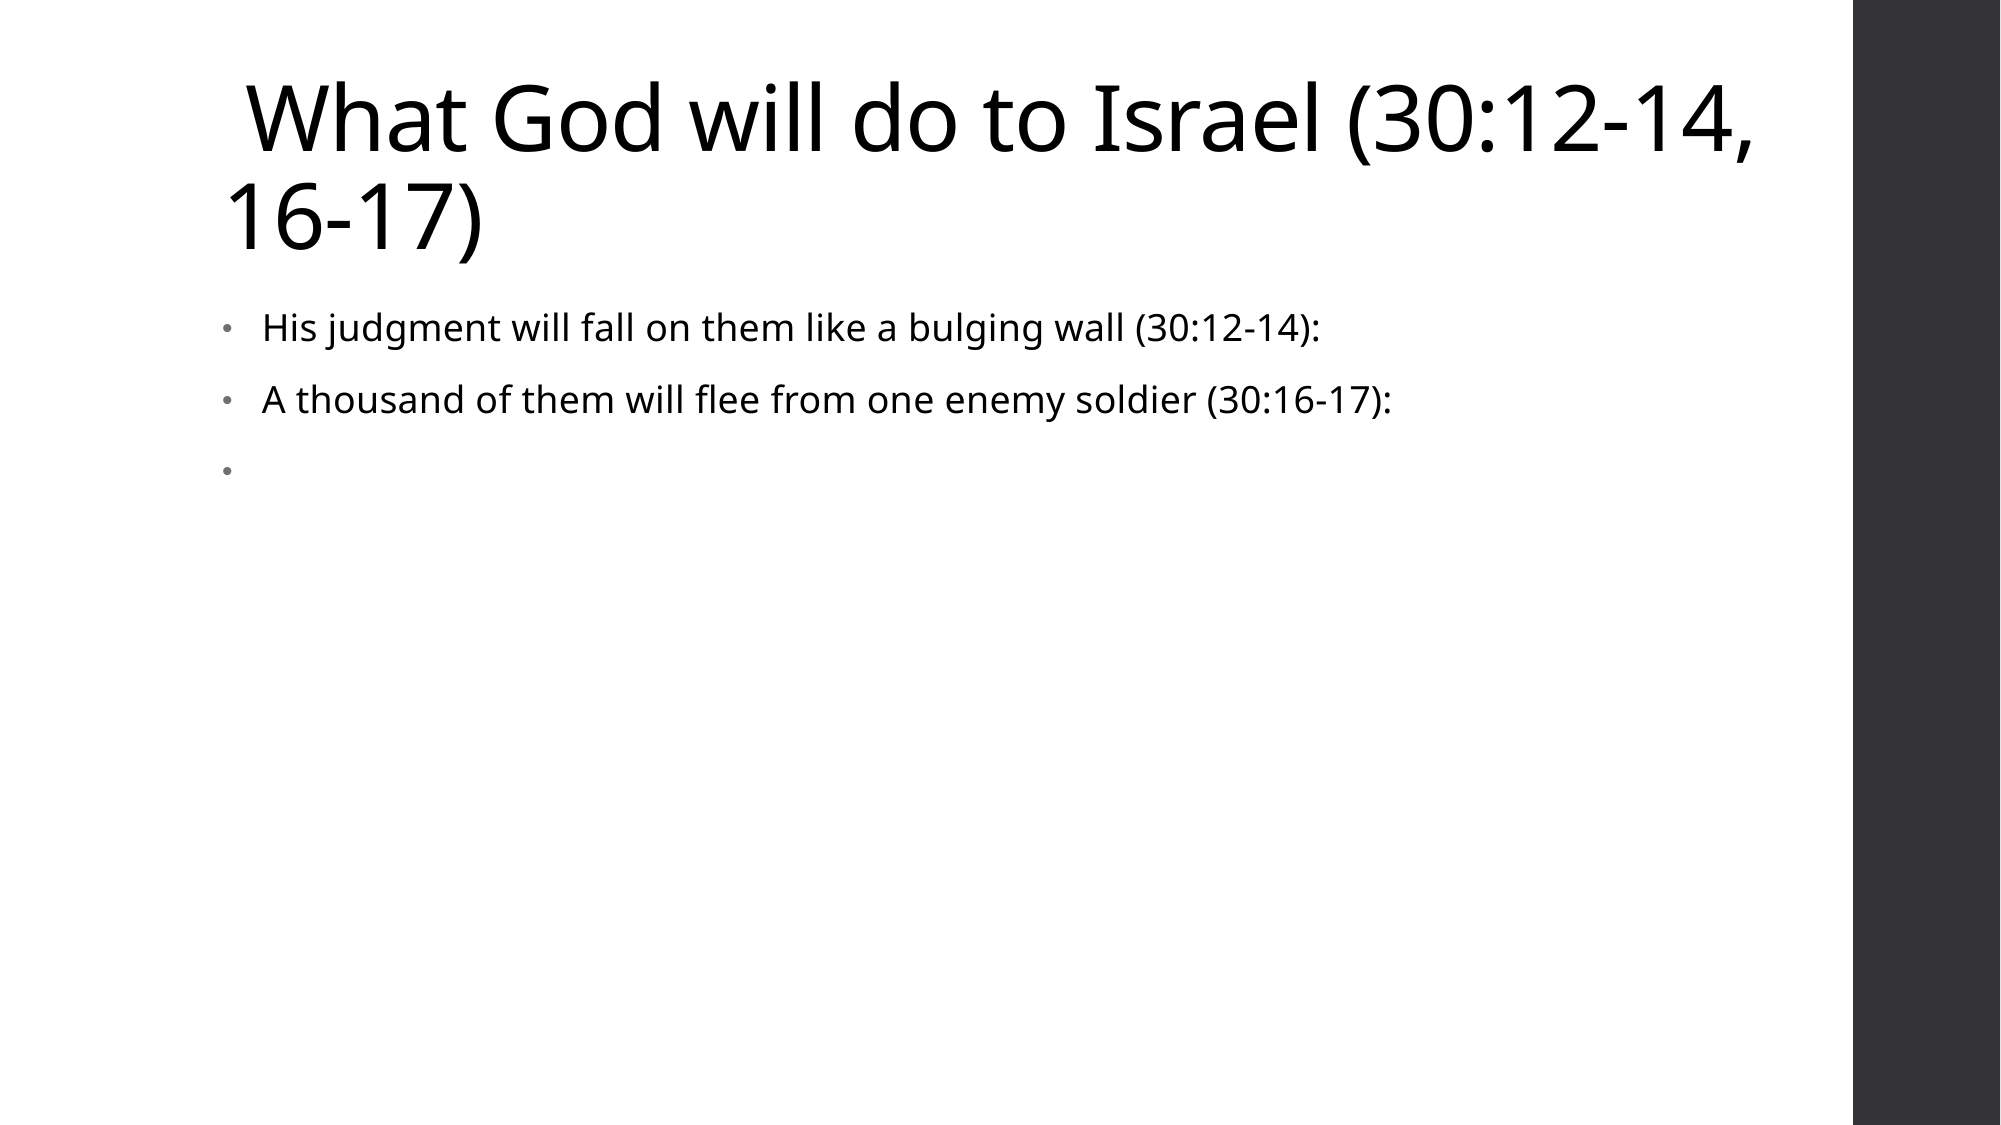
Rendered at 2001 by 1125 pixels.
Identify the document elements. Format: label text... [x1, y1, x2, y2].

title What God will do to Israel (30:12-14, 16-17) [206, 60, 1797, 278]
list His judgment will fall on them like a bulging wall (30:12-14): A thousand of them will flee from one enemy soldier (30:16-17): [206, 299, 1617, 1014]
